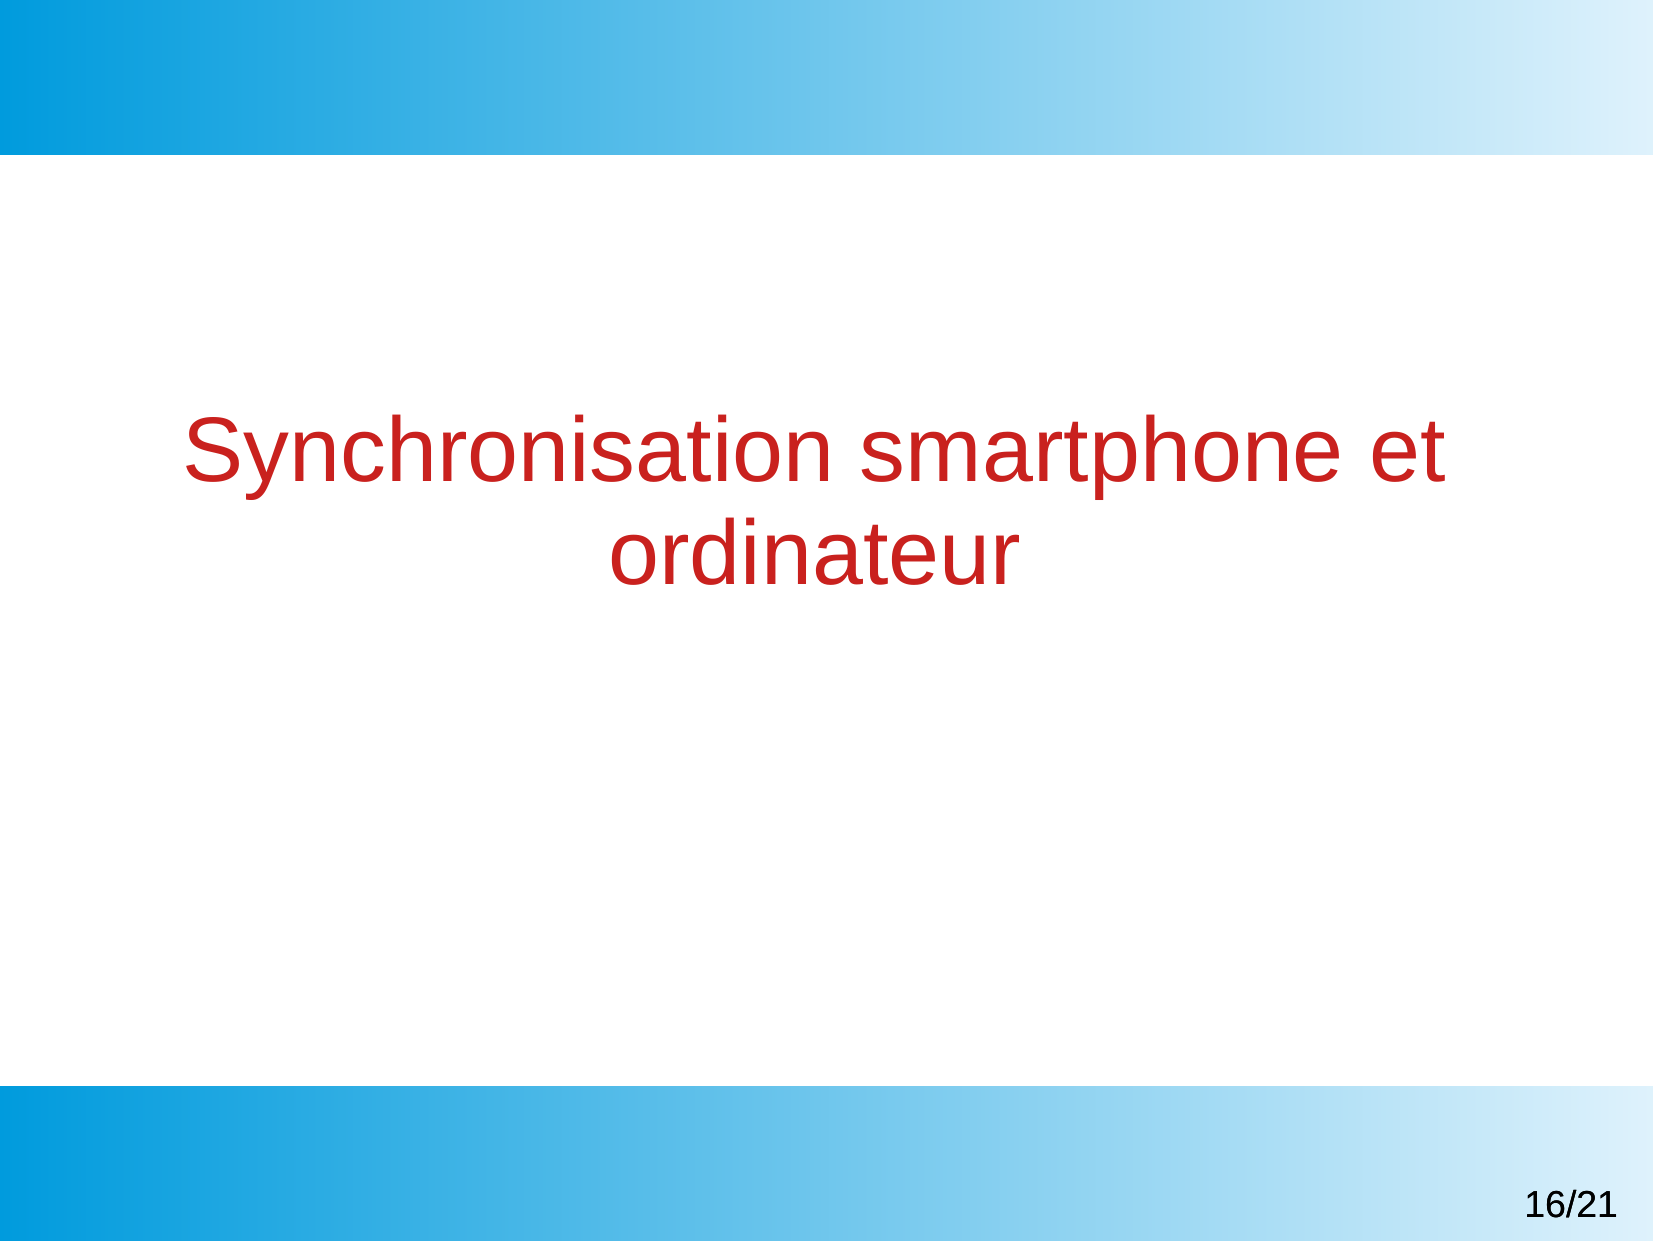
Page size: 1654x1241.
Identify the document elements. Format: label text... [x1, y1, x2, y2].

text_box <numéro>/21 [1511, 1175, 1654, 1241]
title Synchronisation smartphone et ordinateur [70, 347, 1560, 655]
